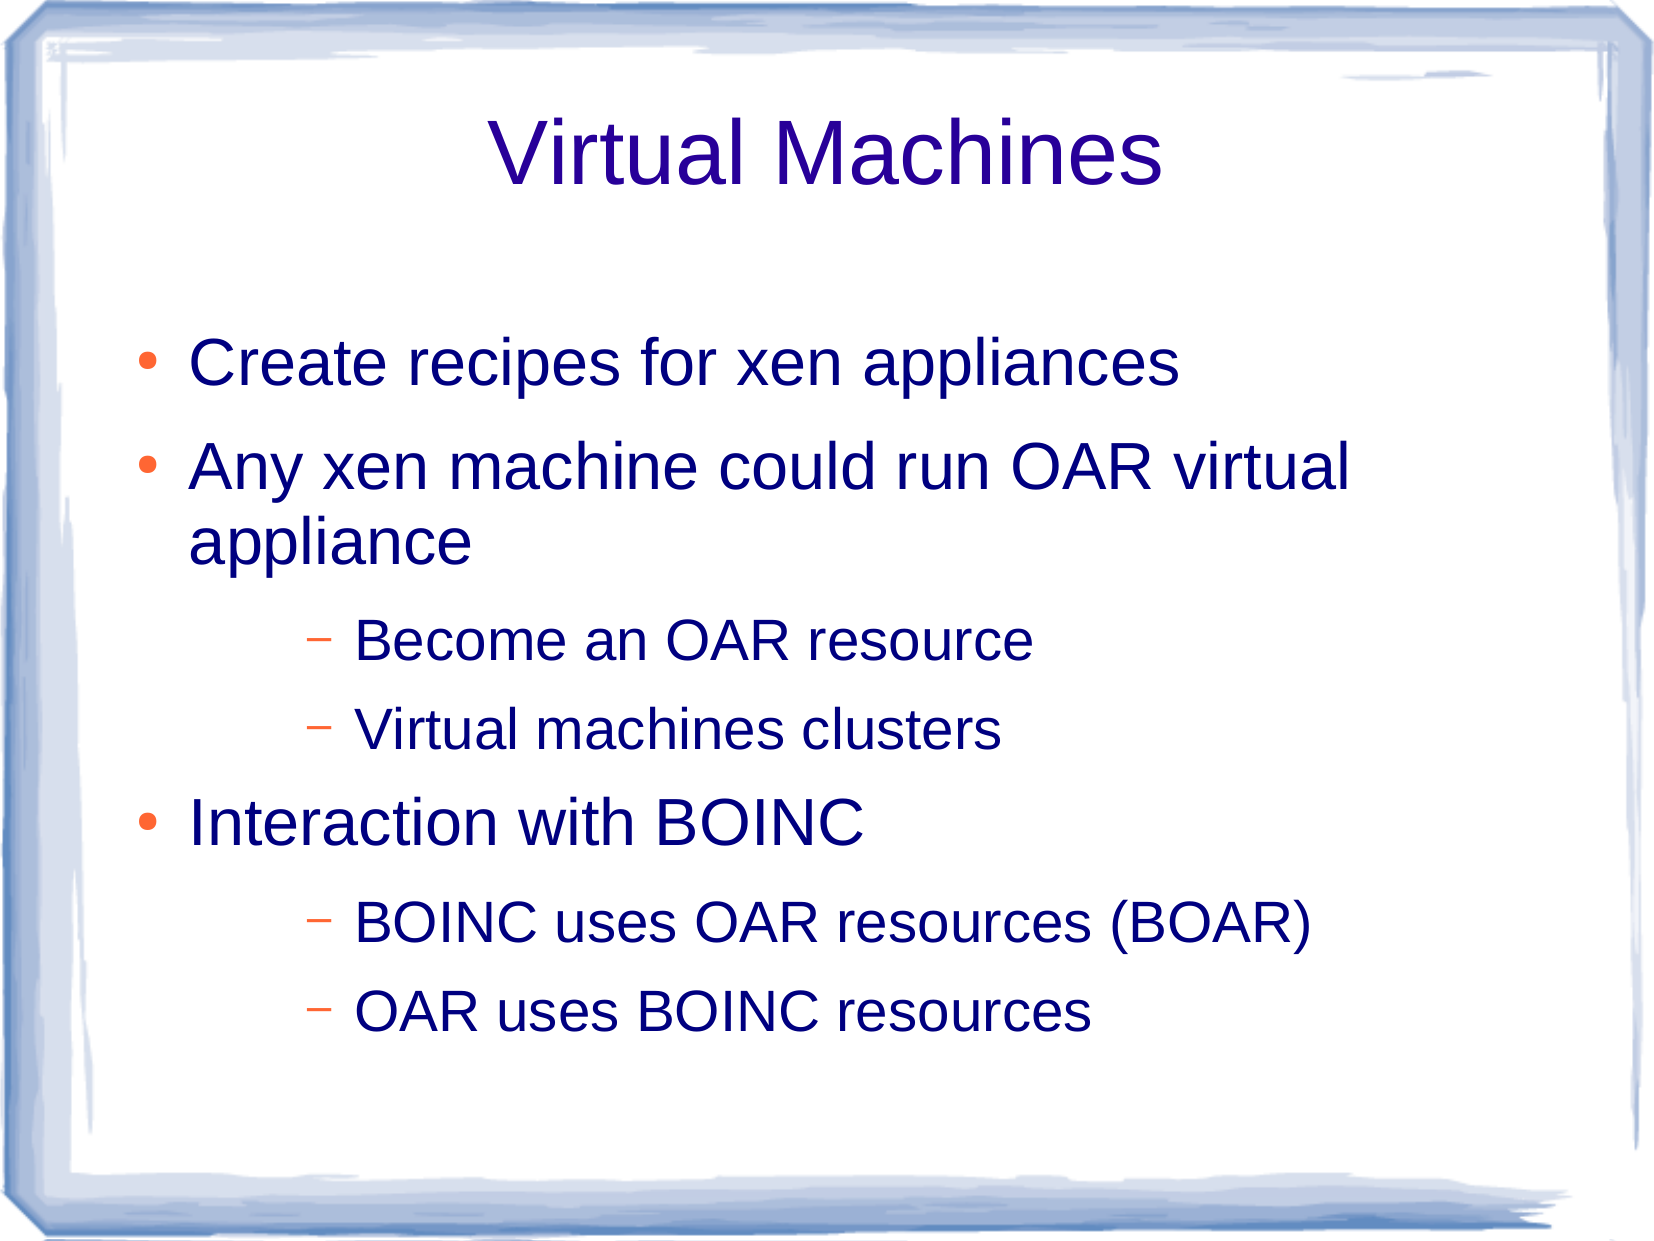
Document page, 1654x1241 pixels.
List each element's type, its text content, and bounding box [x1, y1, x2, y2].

list Create recipes for xen appliances Any xen machine could run OAR virtual appliance Become an OAR resource Virtual machines clusters Interaction with BOINC BOINC uses OAR resources (BOAR) OAR uses BOINC resources [118, 324, 1571, 1129]
picture [0, 0, 1654, 1241]
title Virtual Machines [82, 56, 1571, 250]
